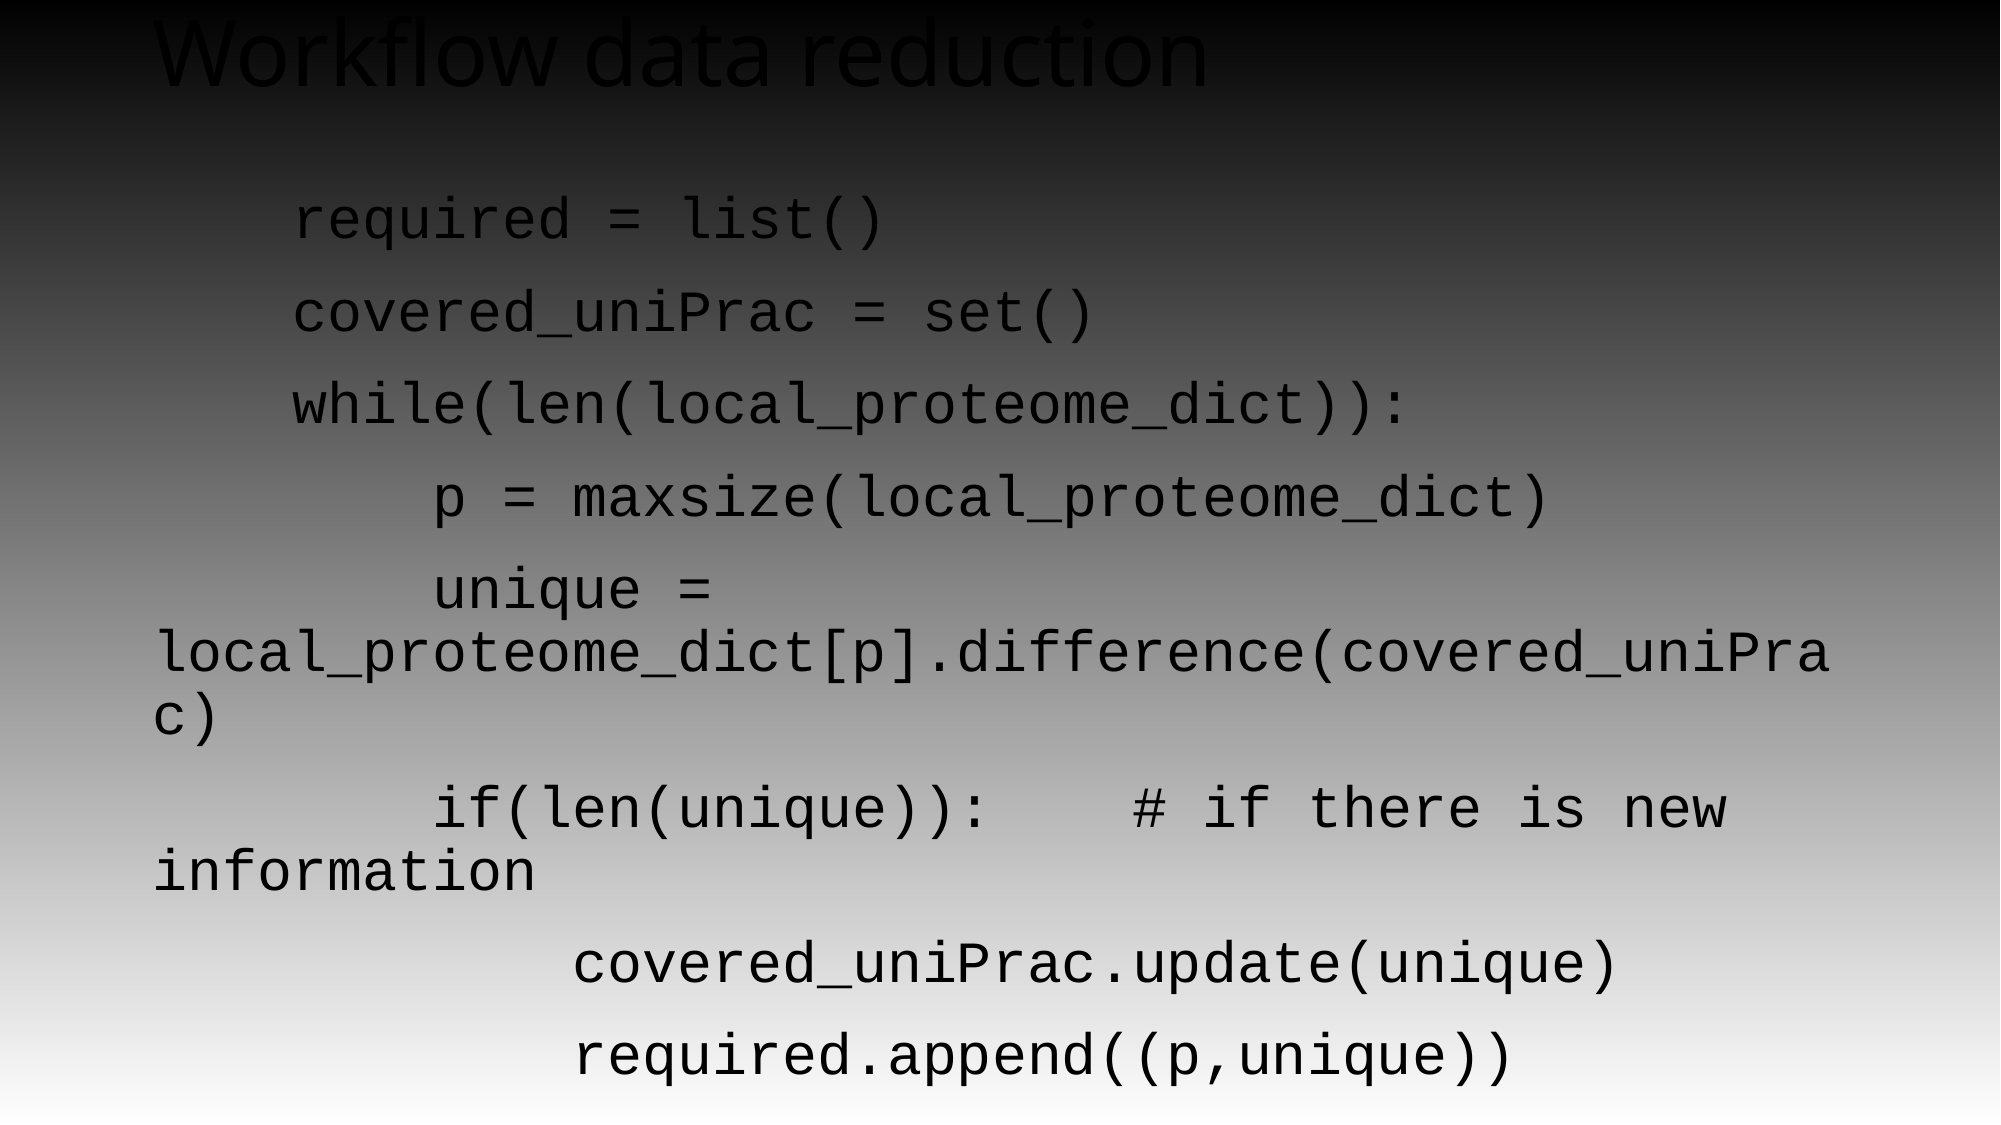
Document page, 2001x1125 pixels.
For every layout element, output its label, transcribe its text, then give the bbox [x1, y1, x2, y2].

list required = list() covered_uniPrac = set() while(len(local_proteome_dict)): p = maxsize(local_proteome_dict) unique = local_proteome_dict[p].difference(covered_uniPrac) if(len(unique)): # if there is new information covered_uniPrac.update(unique) required.append((p,unique)) local_proteome_dict.pop(p) [137, 181, 1863, 1027]
title Workflow data reduction [137, 0, 1863, 181]
